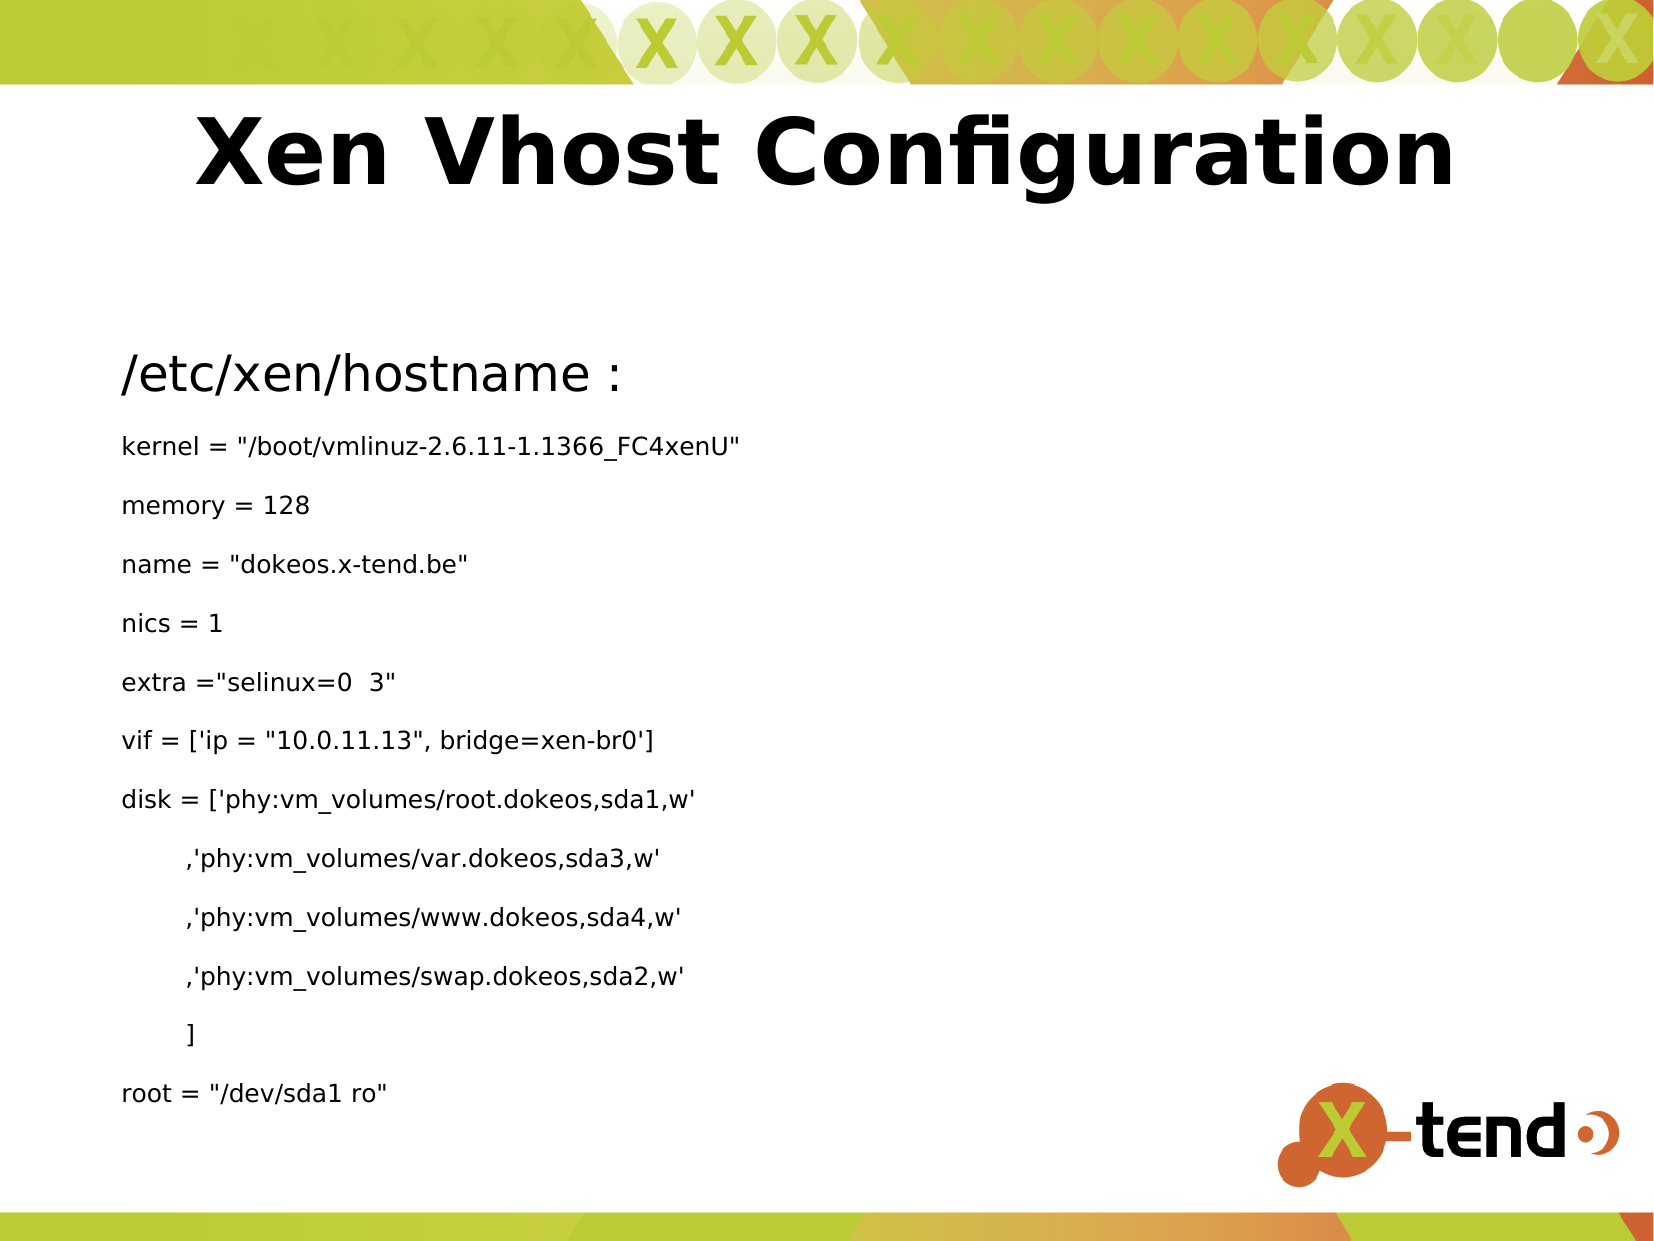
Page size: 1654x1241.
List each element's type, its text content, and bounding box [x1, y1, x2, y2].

list /etc/xen/hostname : kernel = "/boot/vmlinuz-2.6.11-1.1366_FC4xenU" memory = 128 name = "dokeos.x-tend.be" nics = 1 extra ="selinux=0 3" vif = ['ip = "10.0.11.13", bridge=xen-br0'] disk = ['phy:vm_volumes/root.dokeos,sda1,w' ,'phy:vm_volumes/var.dokeos,sda3,w' ,'phy:vm_volumes/www.dokeos,sda4,w' ,'phy:vm_volumes/swap.dokeos,sda2,w' ] root = "/dev/sda1 ro" [121, 344, 1534, 1127]
picture [0, 0, 1654, 1241]
title Xen Vhost Configuration [82, 49, 1571, 257]
